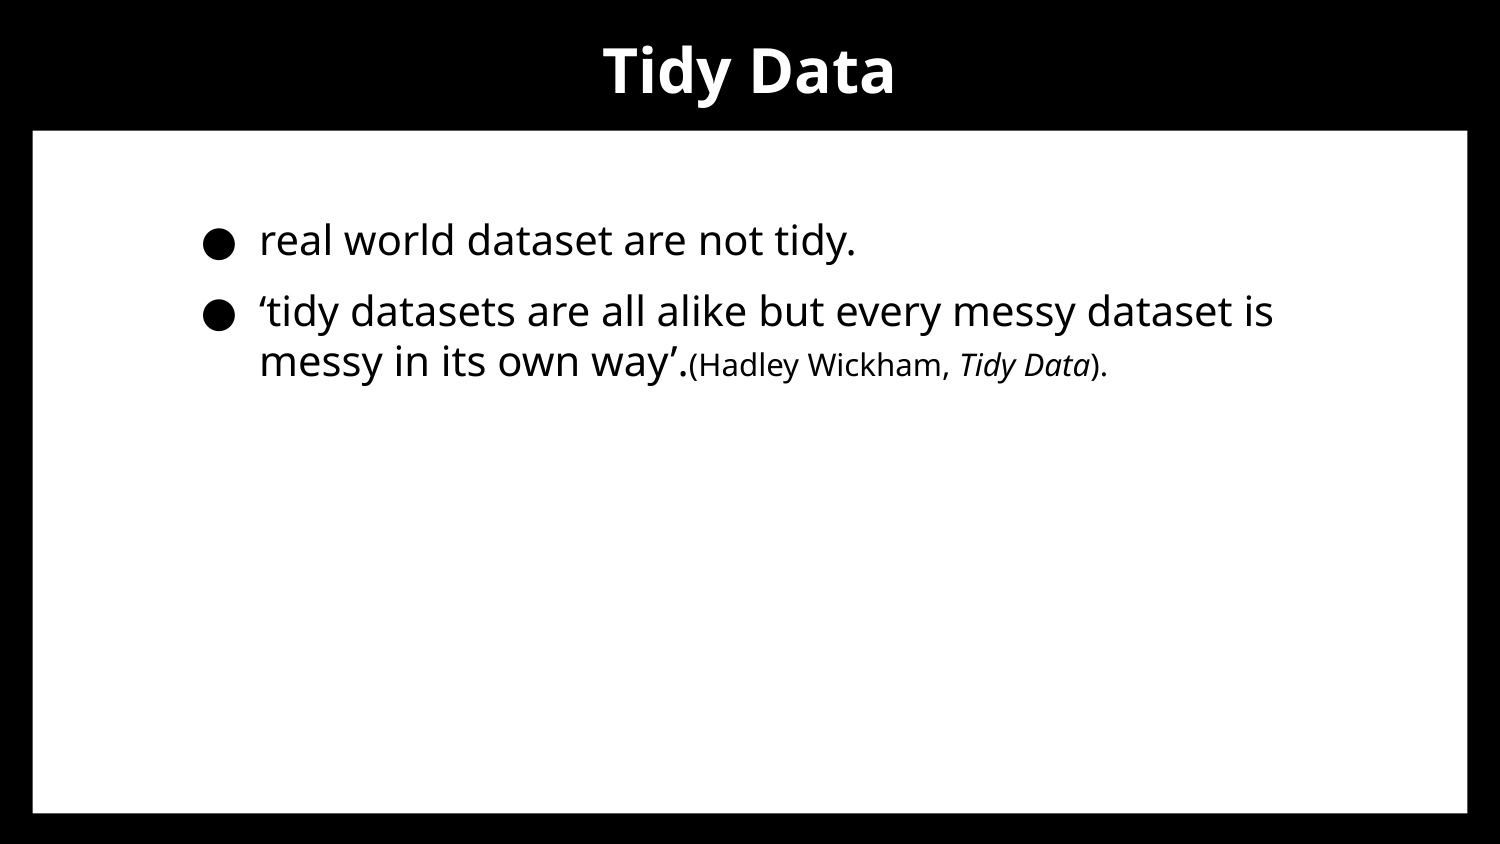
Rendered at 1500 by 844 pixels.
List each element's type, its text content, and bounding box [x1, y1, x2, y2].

text_box Tidy Data [32, 21, 1468, 116]
text_box real world dataset are not tidy. ‘tidy datasets are all alike but every messy dataset is messy in its own way’.(Hadley Wickham, Tidy Data). [169, 133, 1331, 806]
